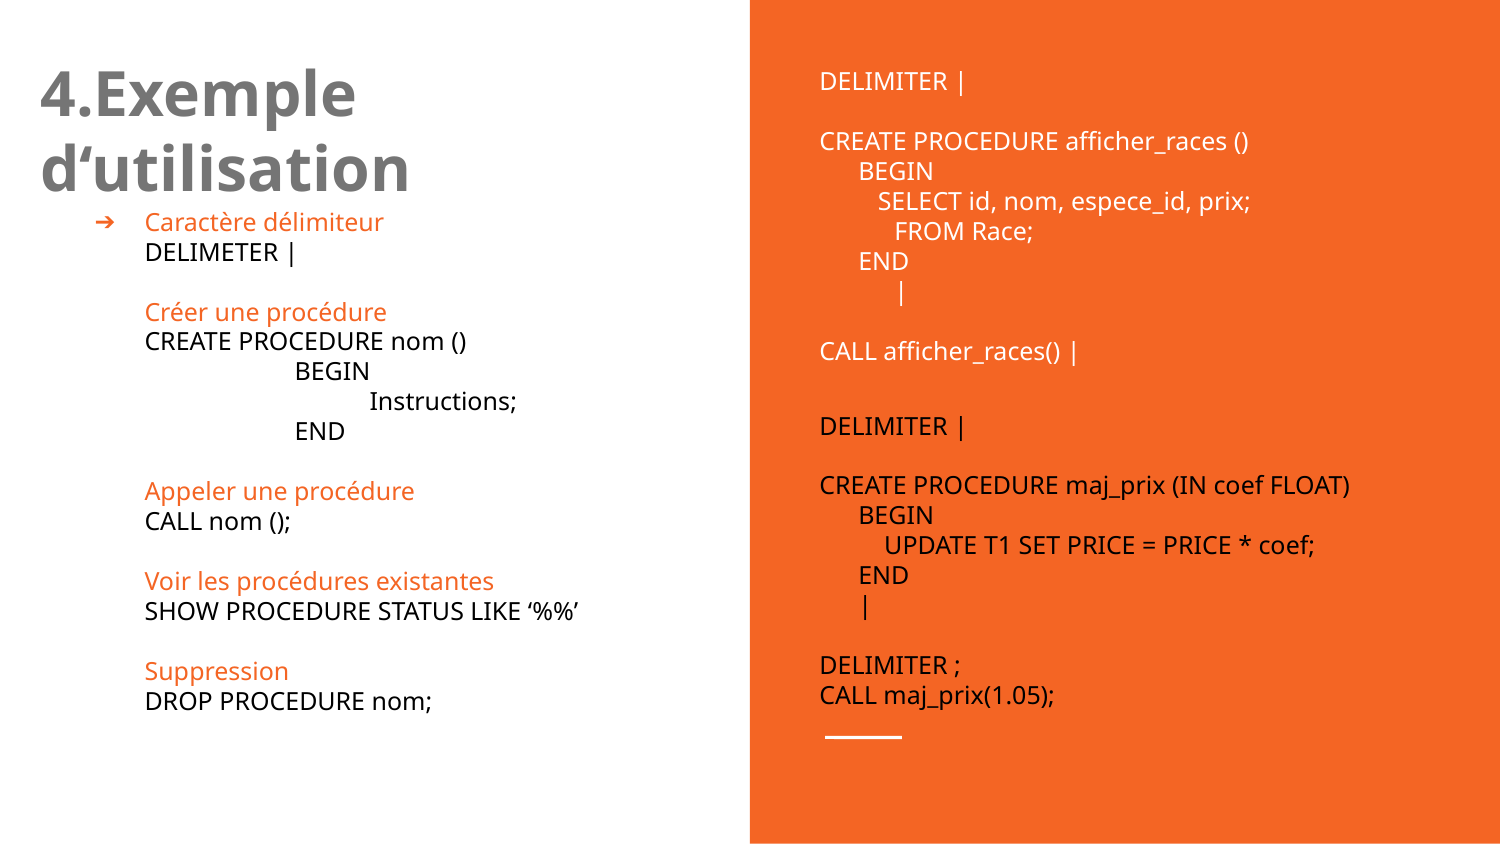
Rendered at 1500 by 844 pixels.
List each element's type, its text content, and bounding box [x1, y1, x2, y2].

text_box DELIMITER | CREATE PROCEDURE afficher_races () BEGIN SELECT id, nom, espece_id, prix; FROM Race; END | CALL afficher_races() | [804, 50, 1437, 367]
text_box DELIMITER | CREATE PROCEDURE maj_prix (IN coef FLOAT) BEGIN UPDATE T1 SET PRICE = PRICE * coef; END | DELIMITER ; CALL maj_prix(1.05); [804, 395, 1437, 712]
title Caractère délimiteur DELIMETER | Créer une procédure CREATE PROCEDURE nom () BEGIN Instructions; END Appeler une procédure CALL nom (); Voir les procédures existantes SHOW PROCEDURE STATUS LIKE ‘%%’ Suppression DROP PROCEDURE nom; [54, 177, 719, 745]
text_box 4.Exemple d‘utilisation [25, 39, 737, 125]
